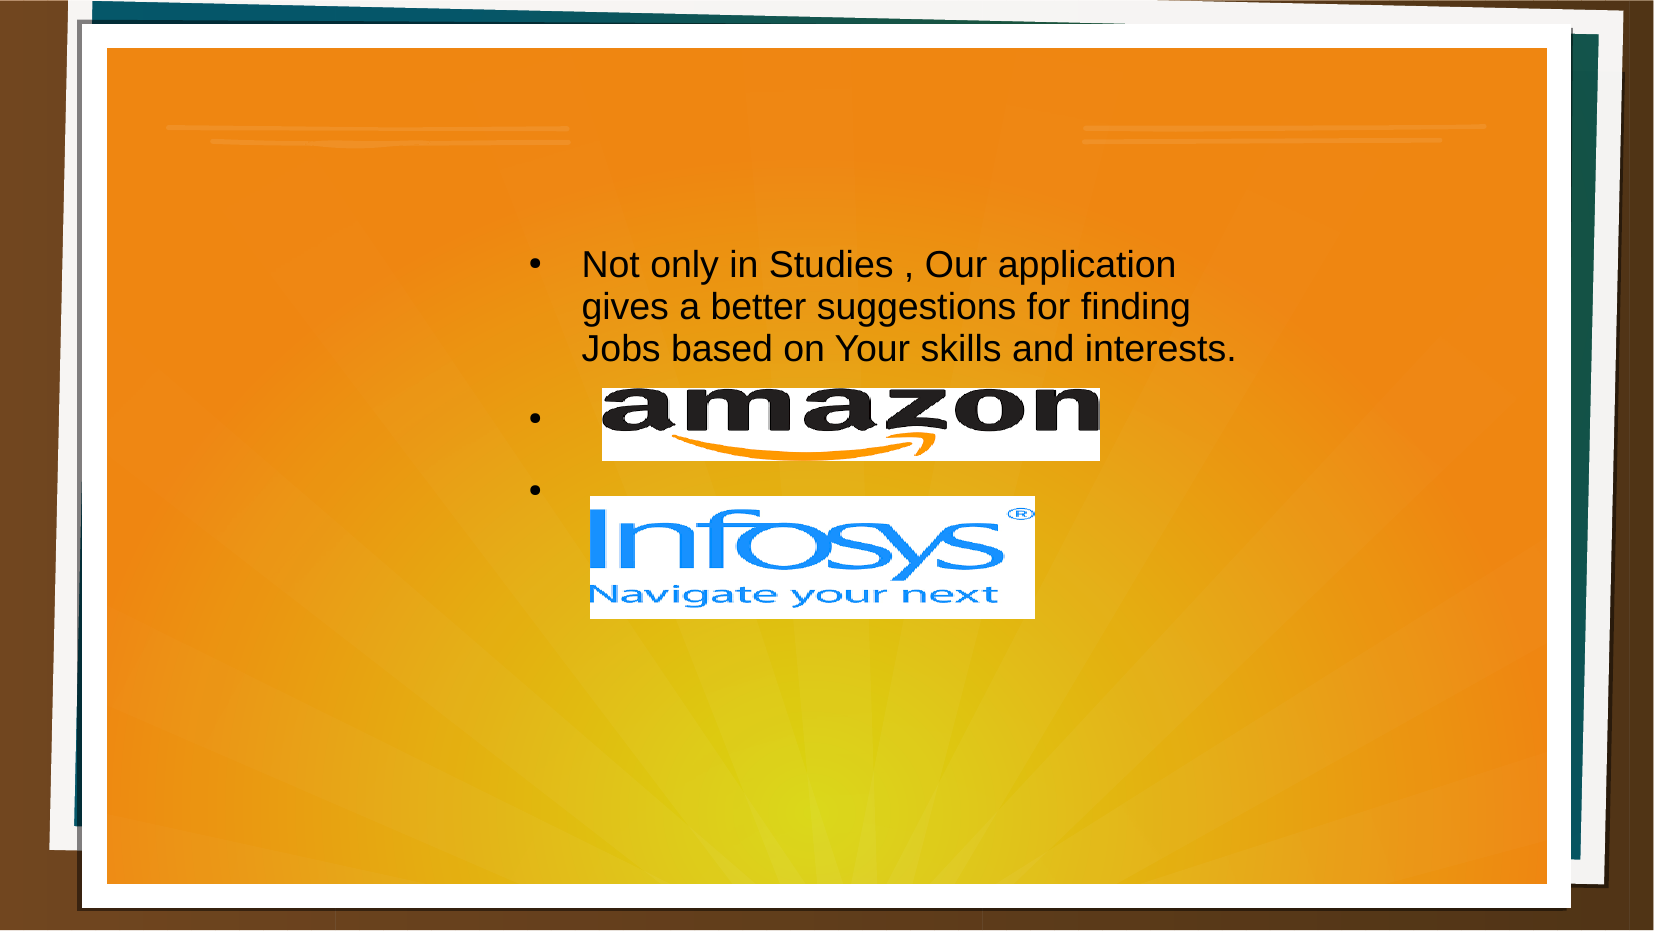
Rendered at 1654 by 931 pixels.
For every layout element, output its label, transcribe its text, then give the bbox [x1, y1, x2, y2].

text_box Not only in Studies , Our application gives a better suggestions for finding Jobs based on Your skills and interests. [496, 236, 1288, 521]
picture [590, 496, 1035, 620]
picture [602, 388, 1100, 461]
